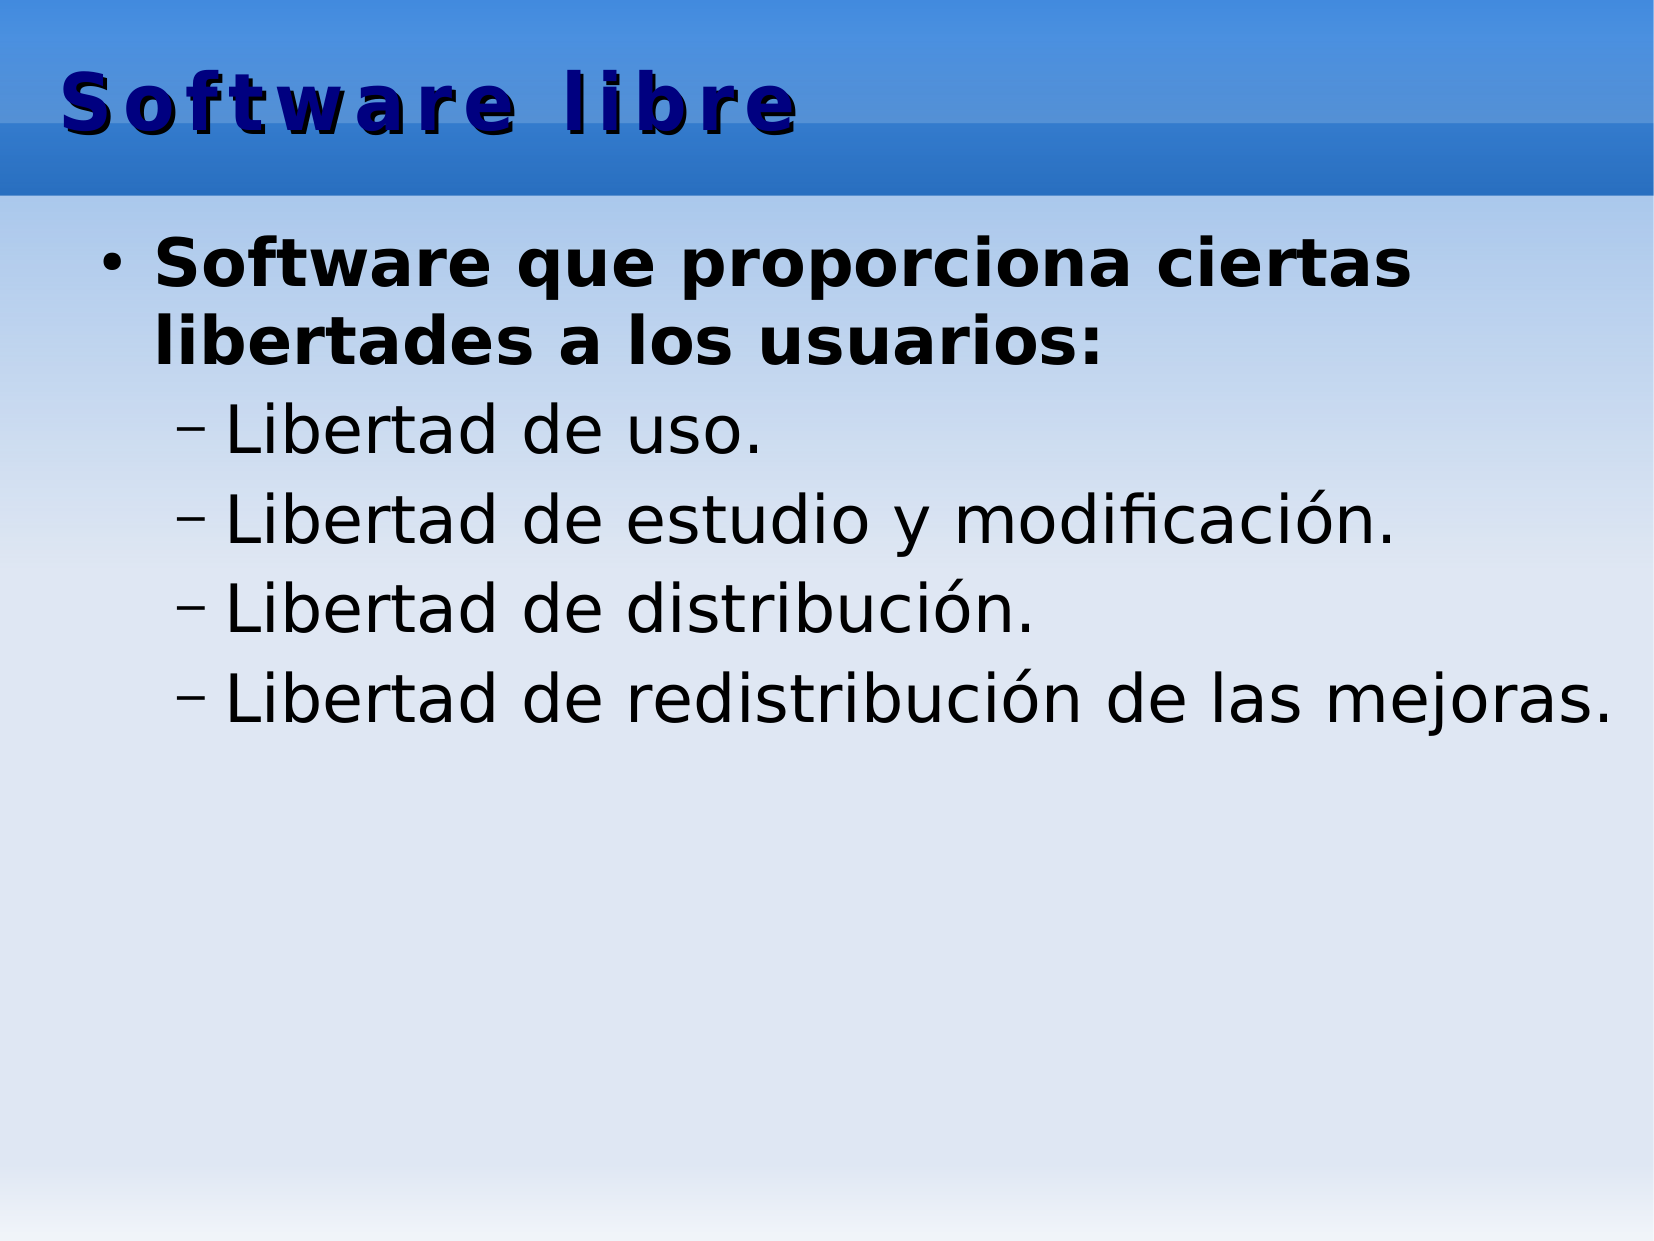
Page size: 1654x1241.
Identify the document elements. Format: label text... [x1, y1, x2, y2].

picture [0, 0, 1654, 1241]
title Software libre [59, 29, 1654, 178]
list Software que proporciona ciertas libertades a los usuarios: Libertad de uso. Libertad de estudio y modificación. Libertad de distribución. Libertad de redistribución de las mejoras. [82, 224, 1625, 1097]
